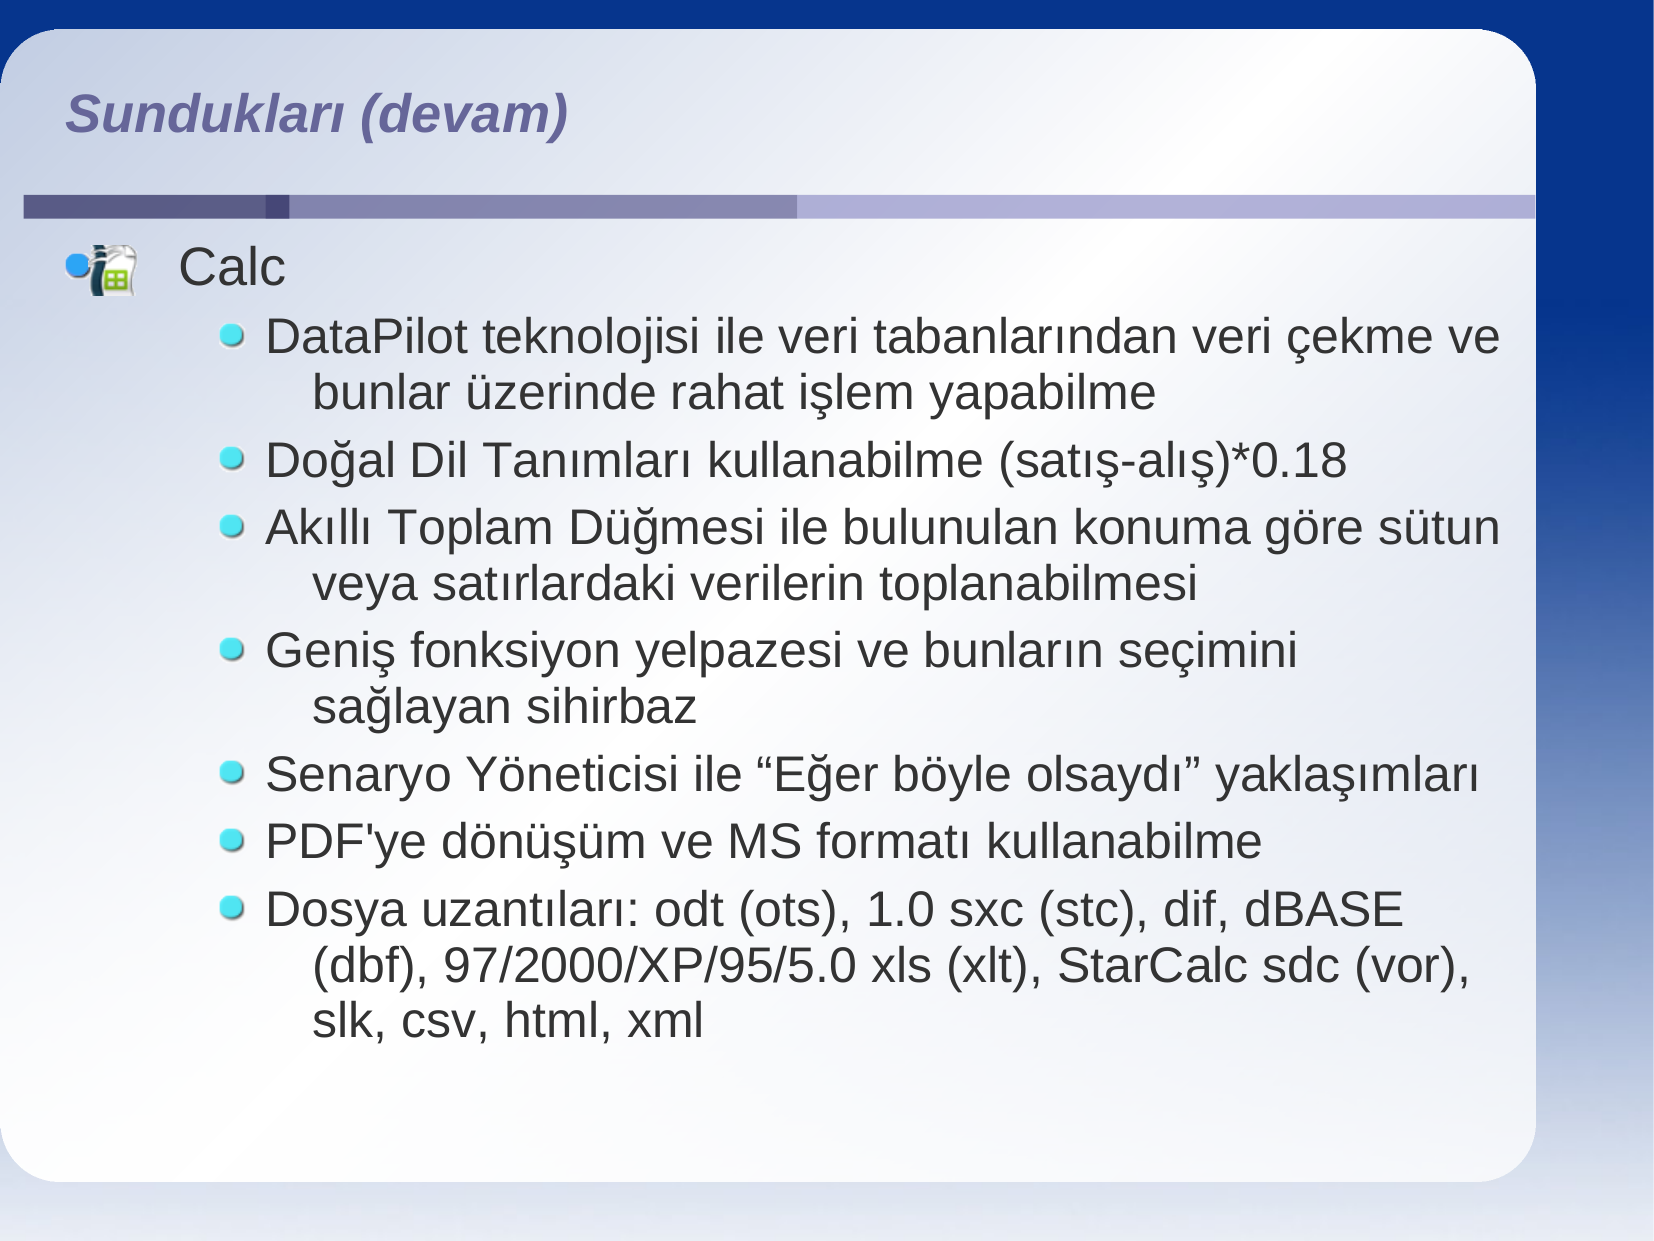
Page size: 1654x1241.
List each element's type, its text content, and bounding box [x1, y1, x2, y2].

title Sundukları (devam) [29, 49, 1506, 178]
picture [88, 245, 139, 296]
list Calc DataPilot teknolojisi ile veri tabanlarından veri çekme ve bunlar üzerinde rahat işlem yapabilme Doğal Dil Tanımları kullanabilme (satış-alış)*0.18 Akıllı Toplam Düğmesi ile bulunulan konuma göre sütun veya satırlardaki verilerin toplanabilmesi Geniş fonksiyon yelpazesi ve bunların seçimini sağlayan sihirbaz Senaryo Yöneticisi ile “Eğer böyle olsaydı” yaklaşımları PDF'ye dönüşüm ve MS formatı kullanabilme Dosya uzantıları: odt (ots), 1.0 sxc (stc), dif, dBASE (dbf), 97/2000/XP/95/5.0 xls (xlt), StarCalc sdc (vor), slk, csv, html, xml [29, 236, 1506, 1152]
picture [0, 0, 1654, 1241]
